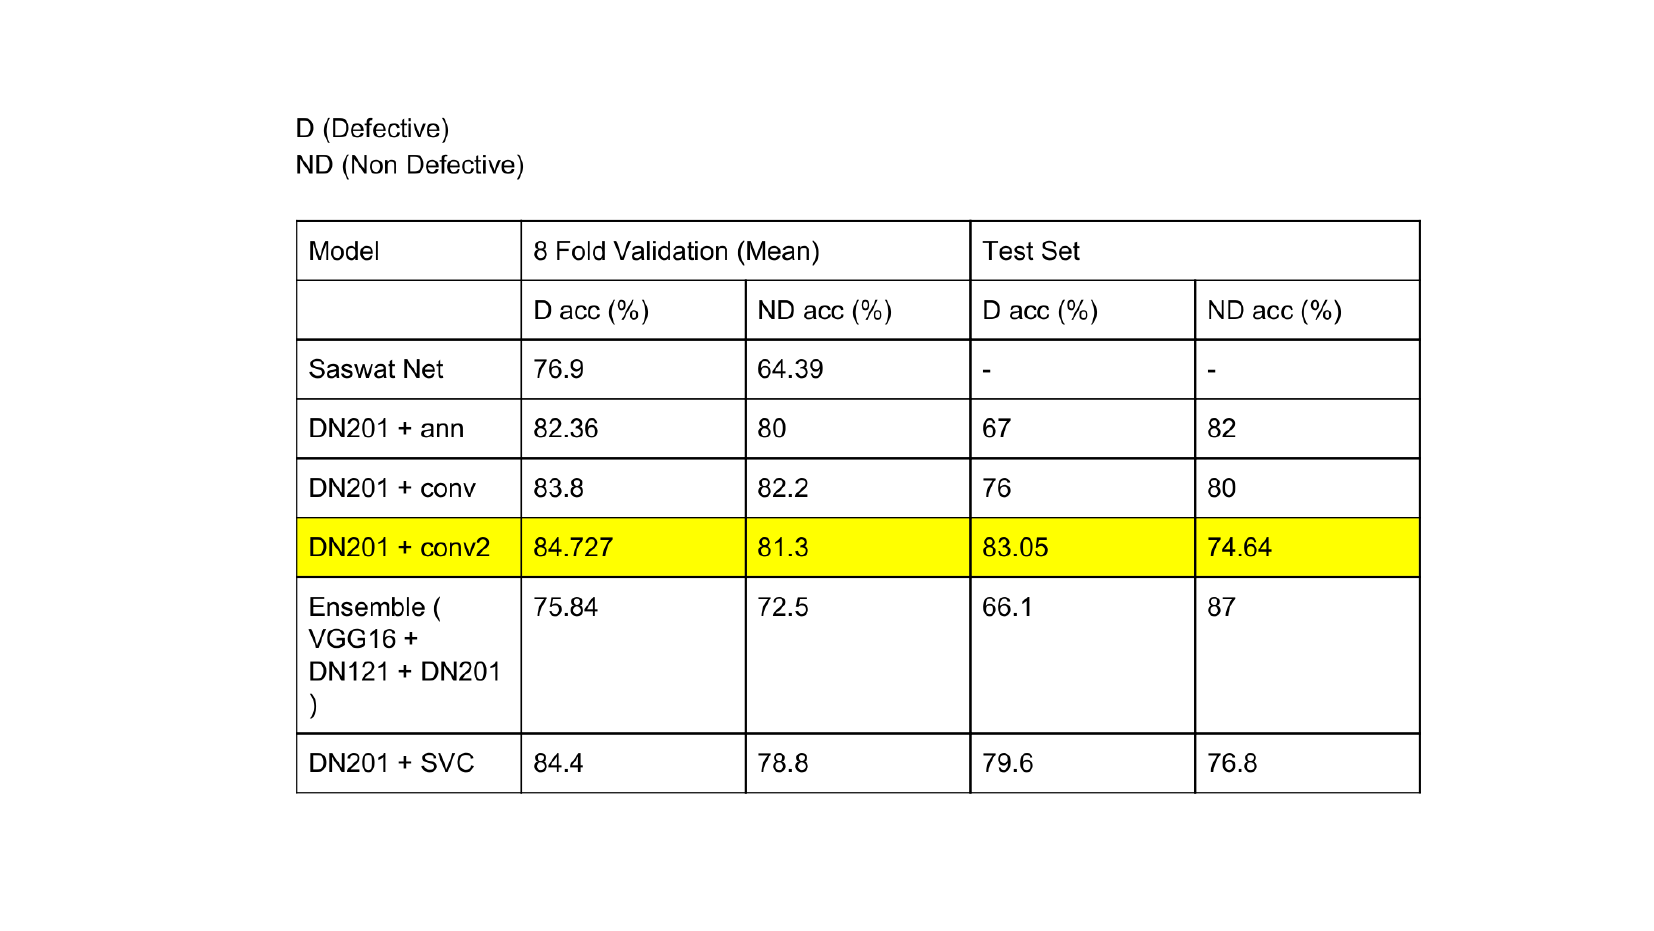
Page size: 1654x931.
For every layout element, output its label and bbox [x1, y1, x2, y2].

picture [189, 94, 1489, 851]
